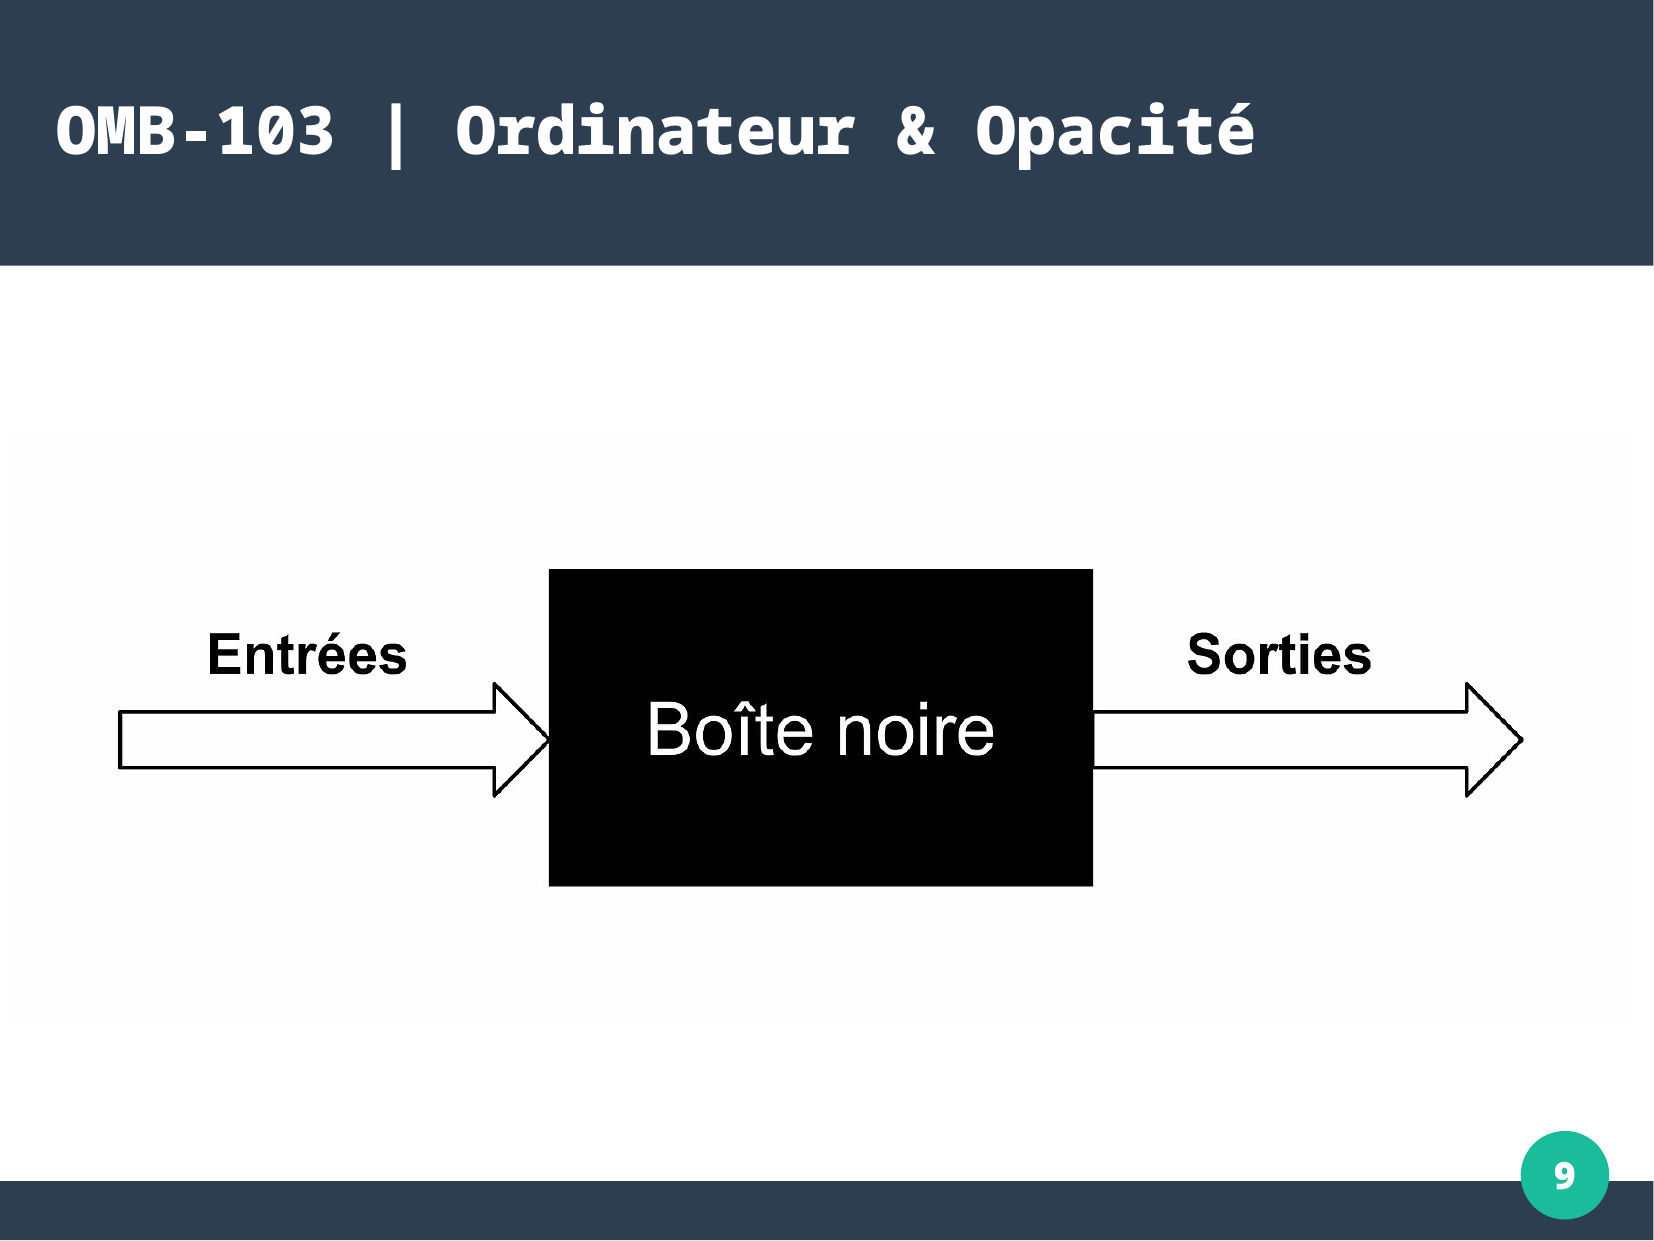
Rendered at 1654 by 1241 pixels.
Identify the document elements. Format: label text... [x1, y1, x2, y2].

title OMB-103 | Ordinateur & Opacité [56, 49, 1593, 207]
picture [5, 431, 1636, 1024]
